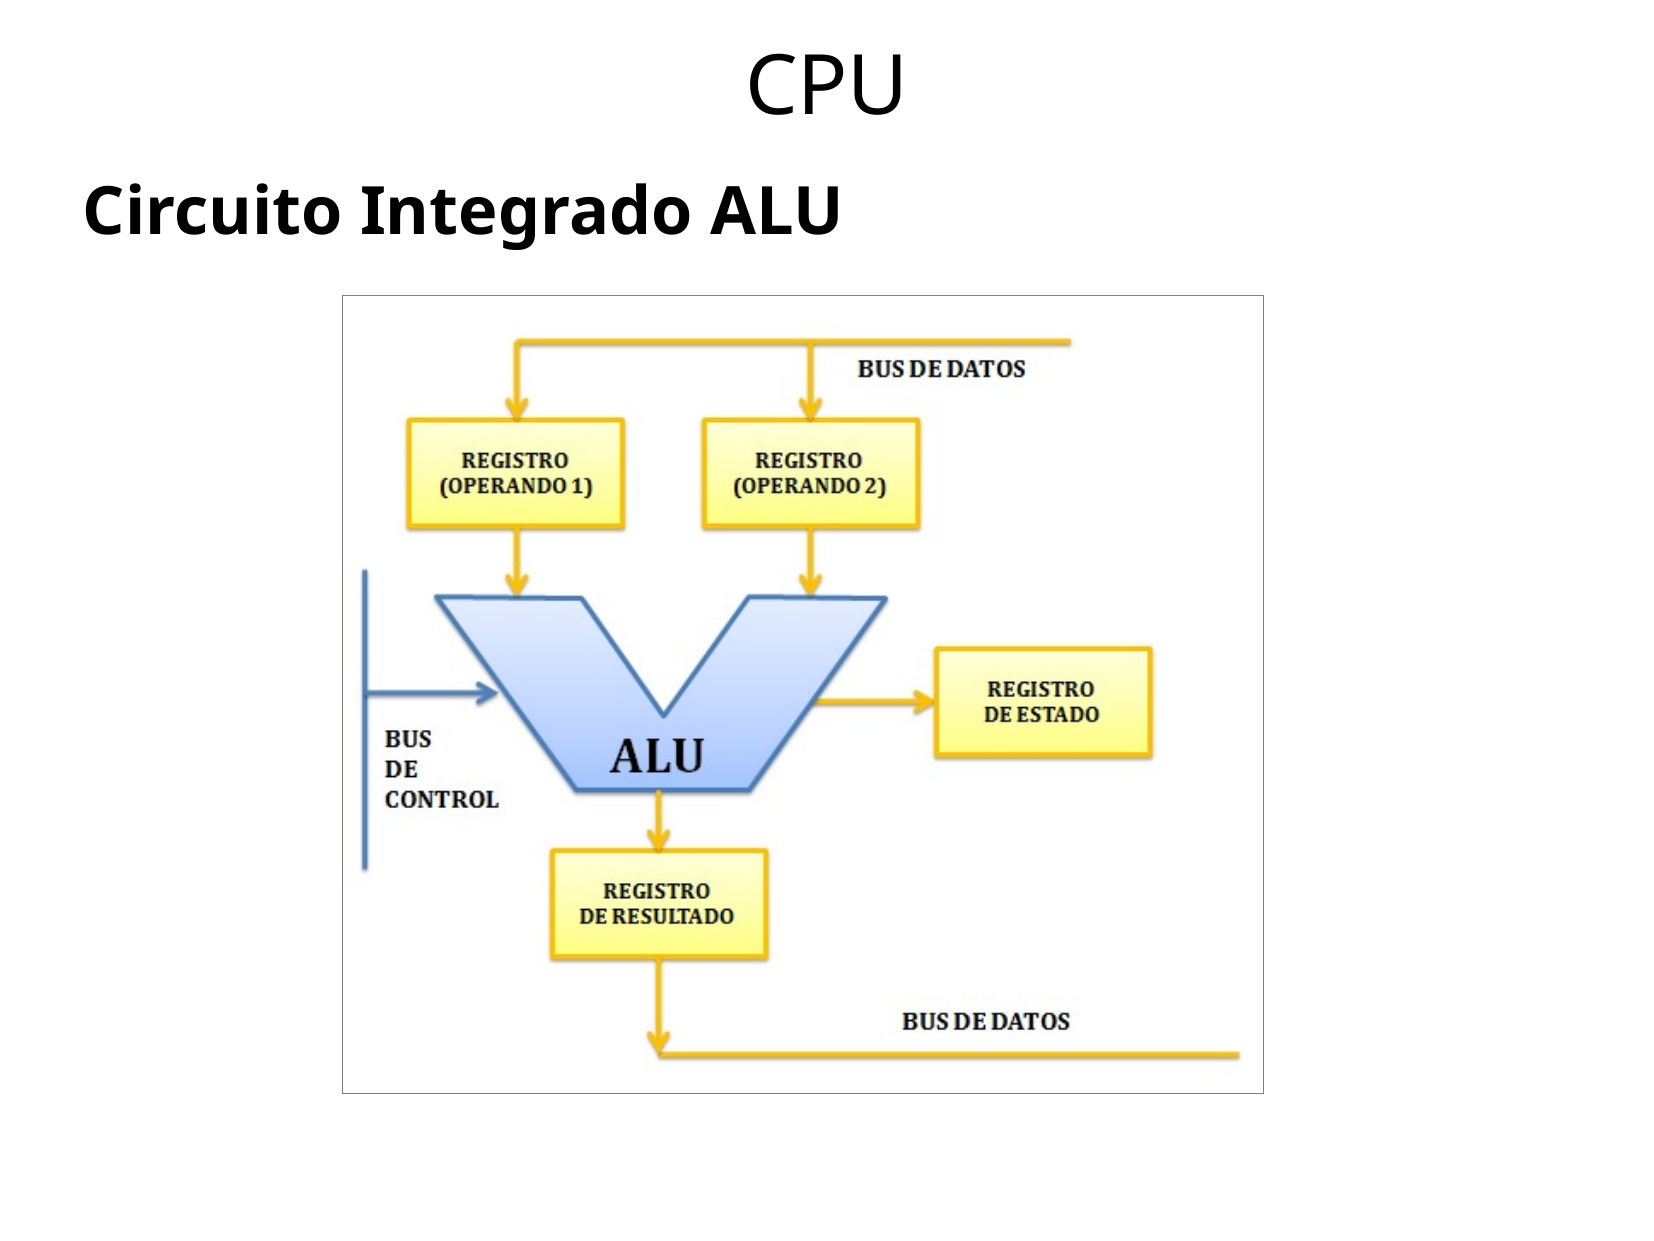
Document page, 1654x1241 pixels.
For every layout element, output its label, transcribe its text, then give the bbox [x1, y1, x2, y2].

subtitle Circuito Integrado ALU [82, 167, 1630, 987]
title CPU [82, 0, 1572, 162]
picture [342, 295, 1264, 1094]
